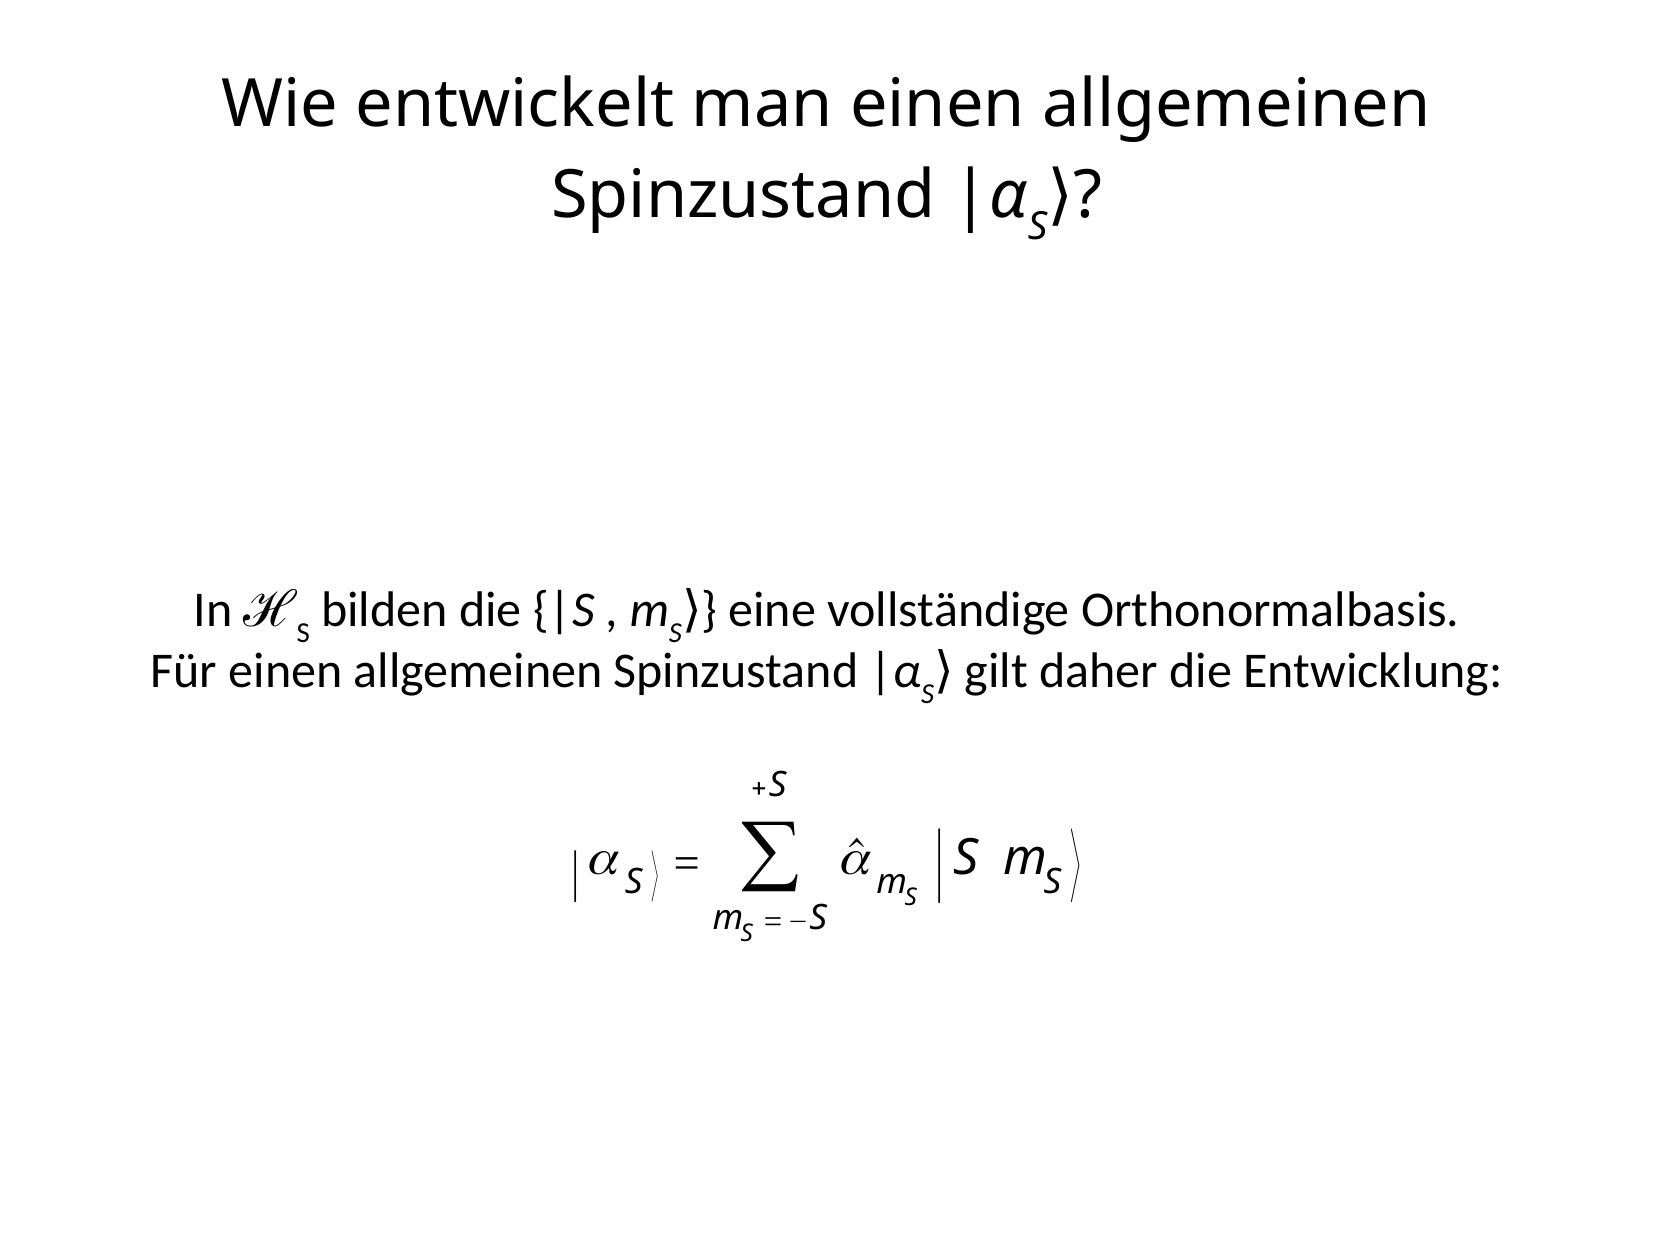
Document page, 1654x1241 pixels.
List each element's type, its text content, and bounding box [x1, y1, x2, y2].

subtitle In ℋS bilden die {|S , mS⟩} eine vollständige Orthonormalbasis. Für einen allgemeinen Spinzustand |αS⟩ gilt daher die Entwicklung: [82, 290, 1571, 1010]
title Wie entwickelt man einen allgemeinen Spinzustand |αS⟩? [82, 49, 1571, 257]
chart [562, 763, 1091, 949]
